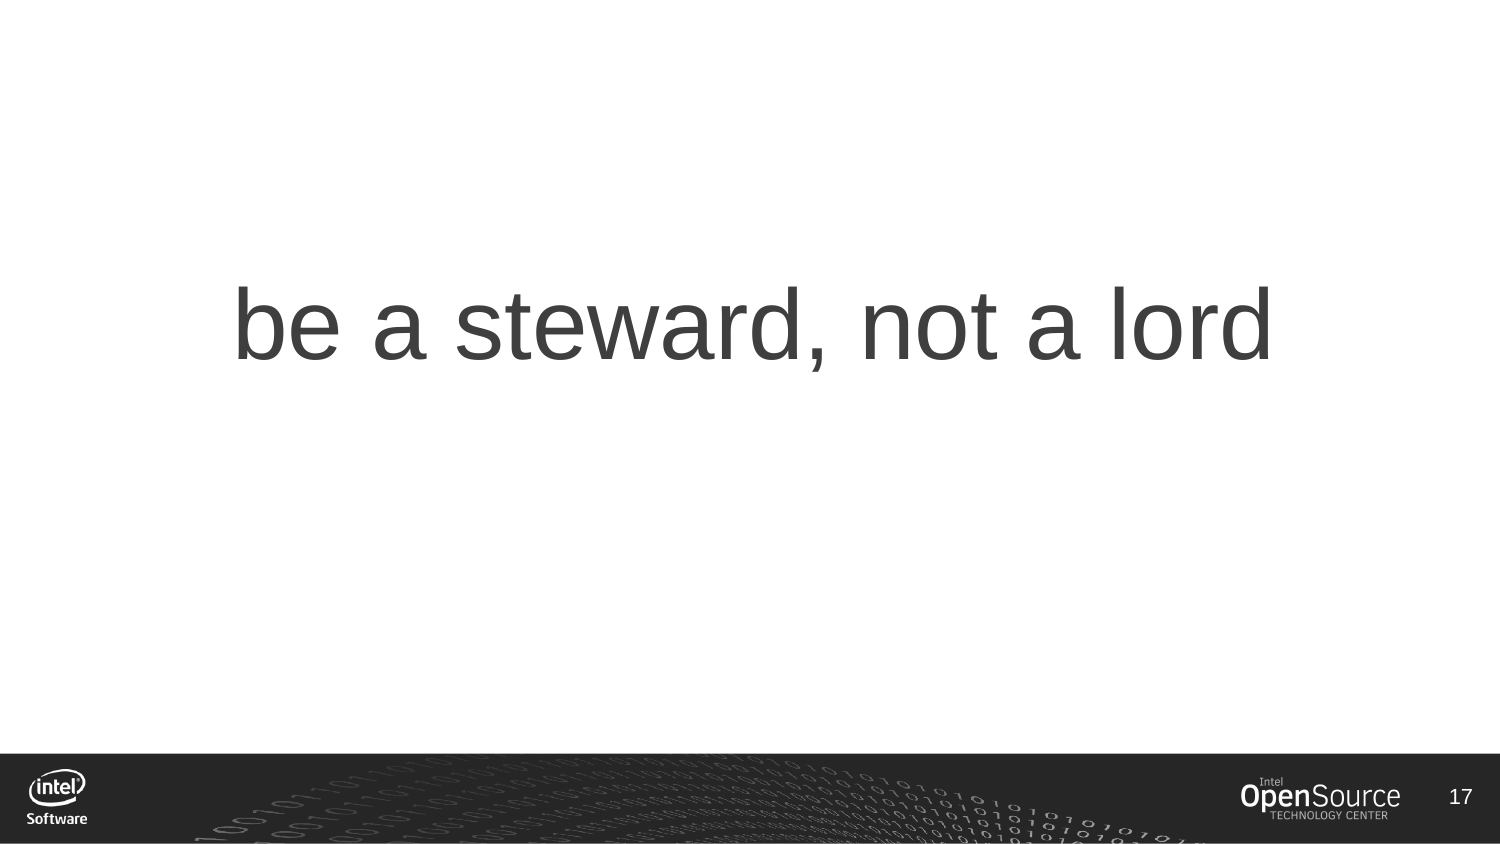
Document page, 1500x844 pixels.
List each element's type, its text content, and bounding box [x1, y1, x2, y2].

title be a steward, not a lord [79, 259, 1430, 413]
picture [1220, 757, 1418, 839]
picture [27, 753, 87, 844]
